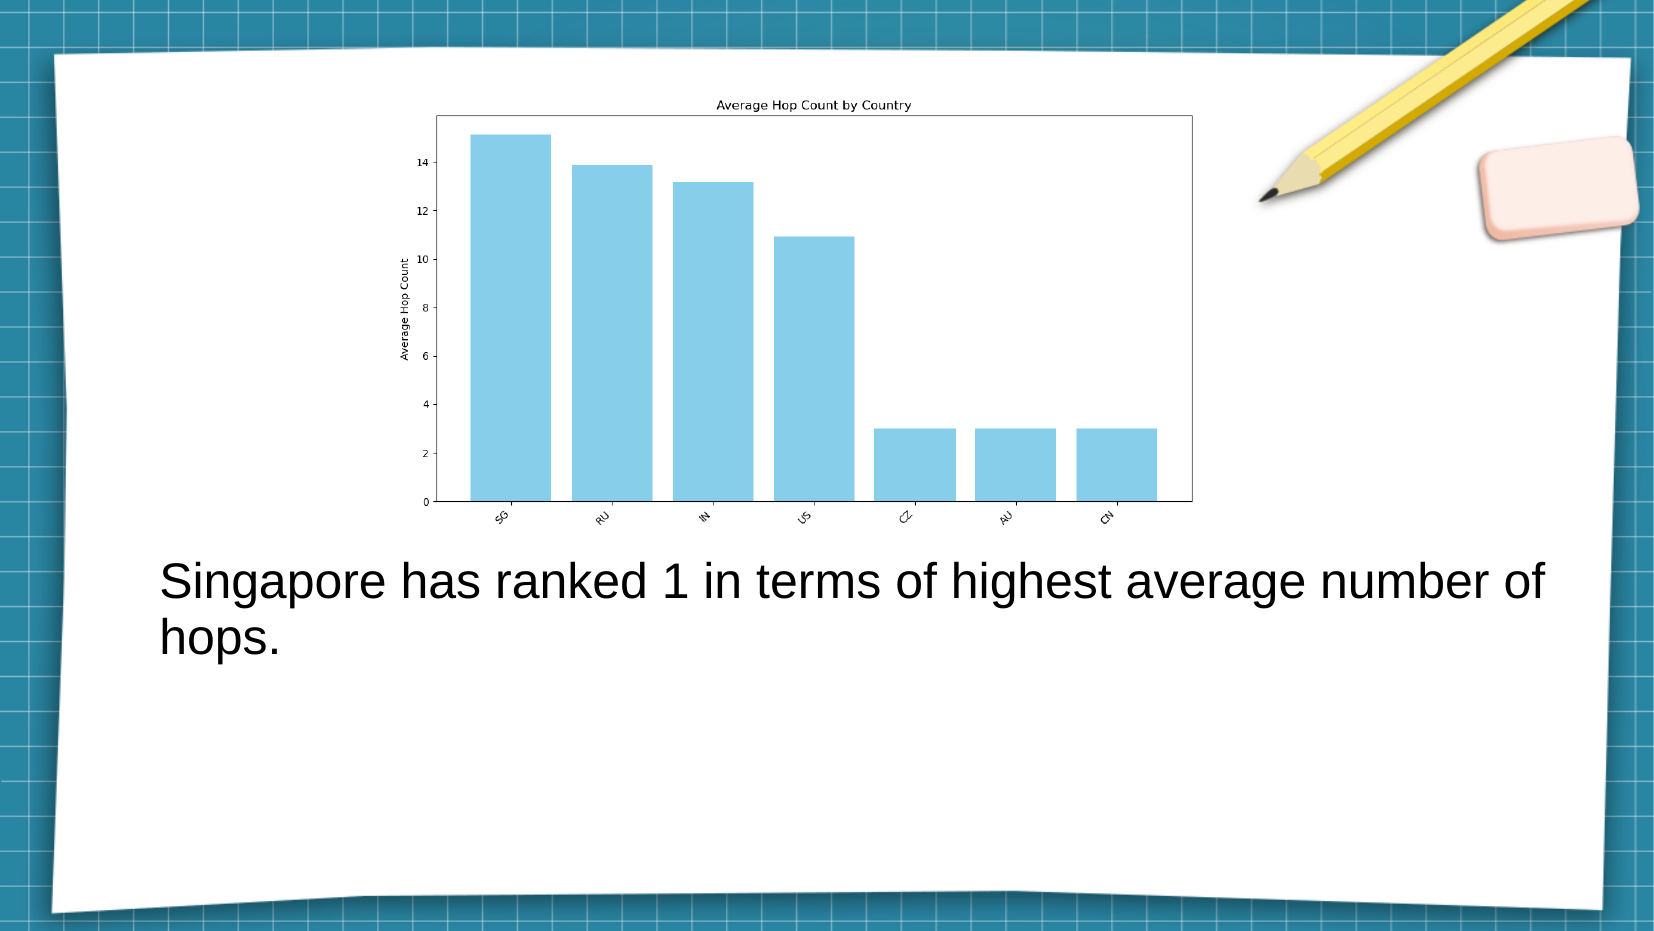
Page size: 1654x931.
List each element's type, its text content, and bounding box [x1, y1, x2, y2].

list Singapore has ranked 1 in terms of highest average number of hops. [88, 553, 1577, 931]
picture [0, 0, 1654, 931]
